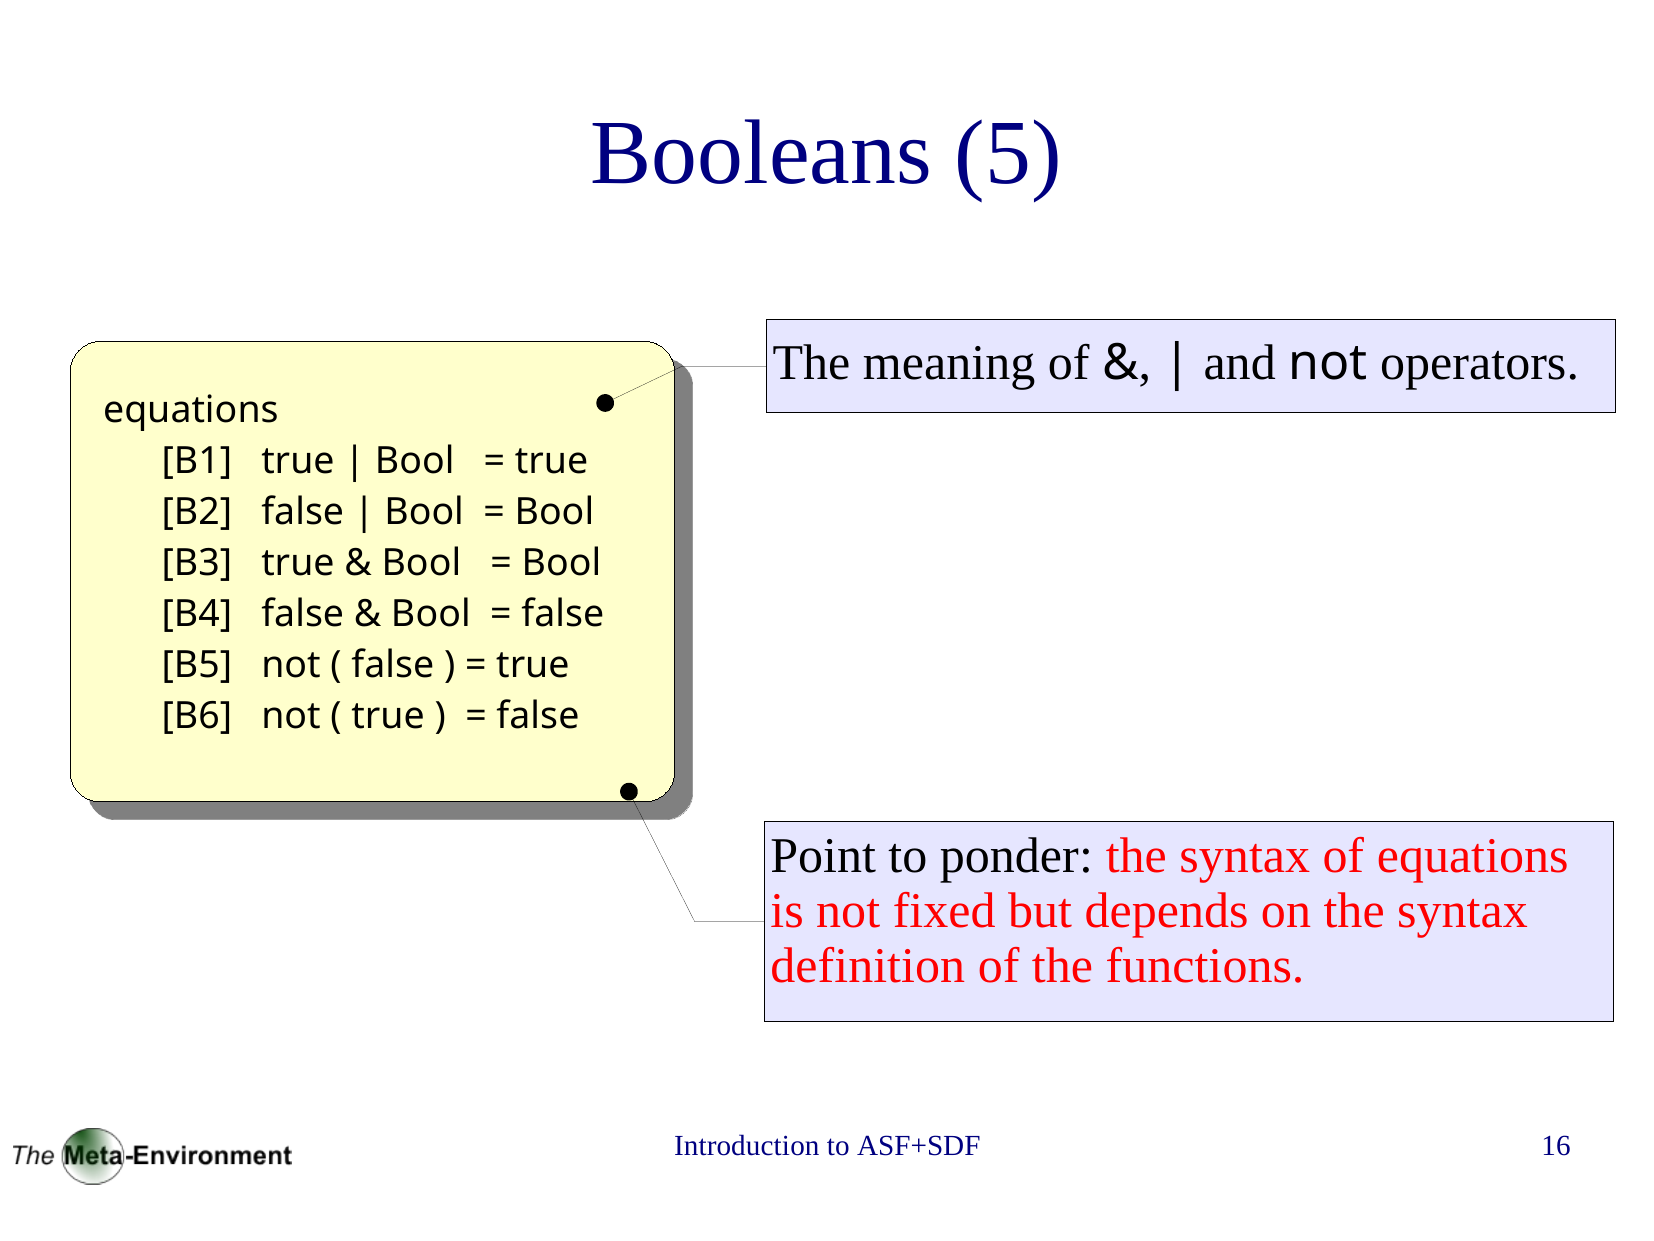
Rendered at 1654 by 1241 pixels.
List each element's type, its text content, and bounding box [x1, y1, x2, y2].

text_box equations [B1] true | Bool = true [B2] false | Bool = Bool [B3] true & Bool = Bool [B4] false & Bool = false [B5] not ( false ) = true [B6] not ( true ) = false [88, 375, 642, 756]
text_box [70, 341, 675, 802]
title Booleans (5) [82, 49, 1571, 257]
picture [13, 1128, 292, 1185]
text_box The meaning of &, | and not operators. [766, 319, 1616, 413]
text_box Point to ponder: the syntax of equations is not fixed but depends on the syntax definition of the functions. [764, 821, 1614, 1022]
